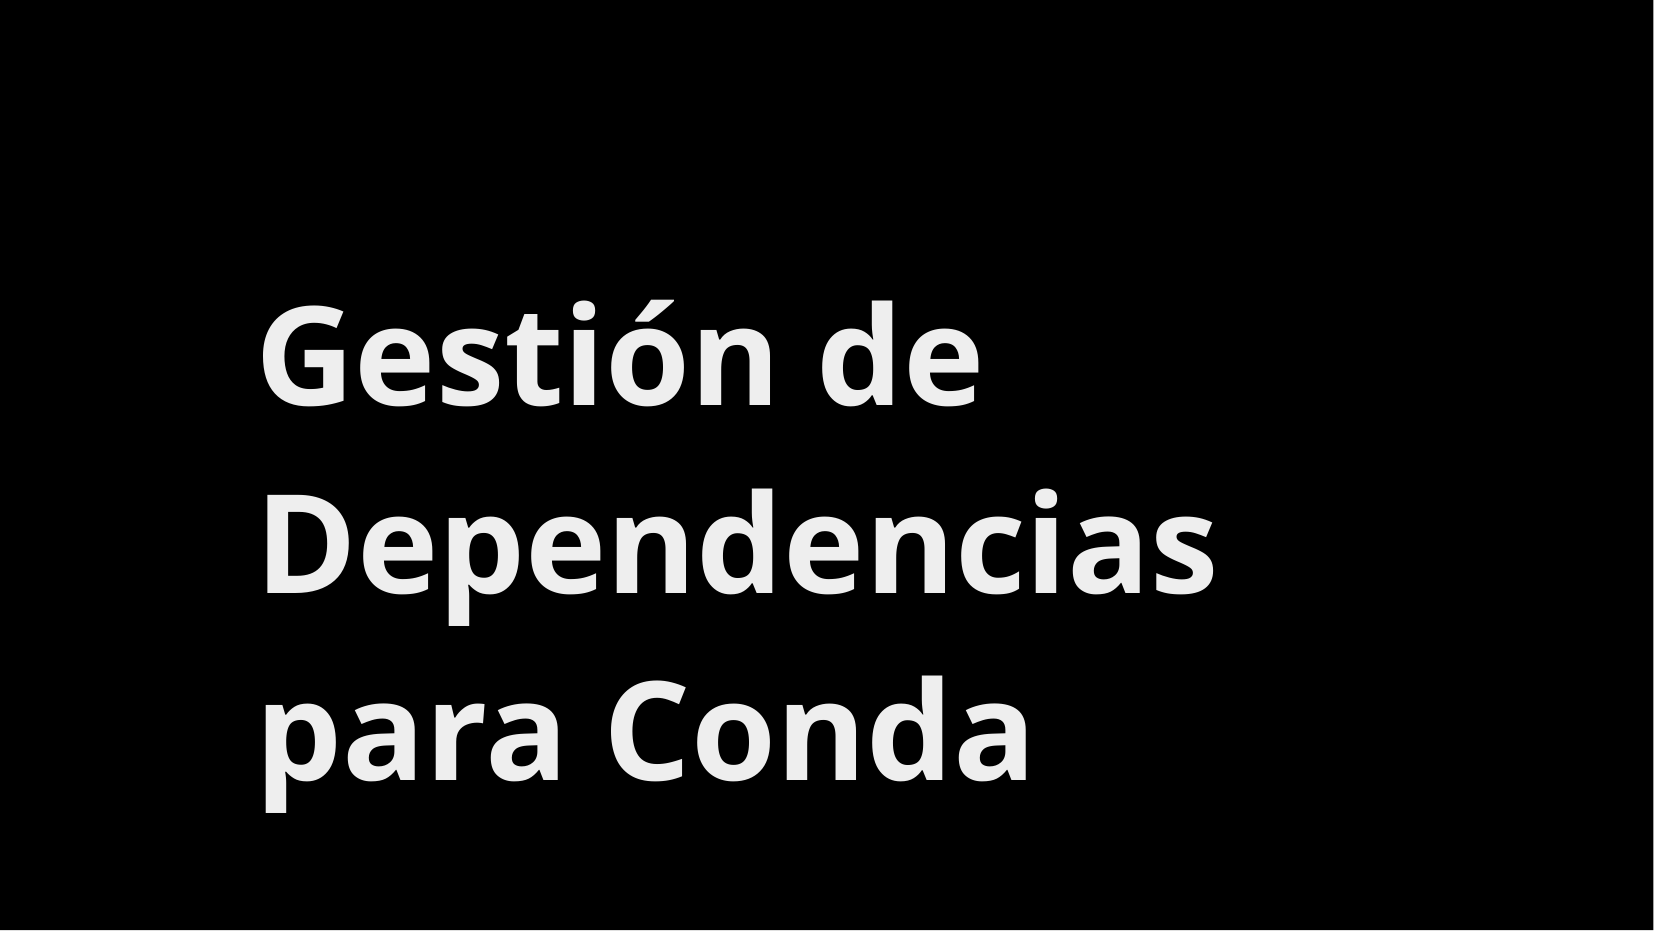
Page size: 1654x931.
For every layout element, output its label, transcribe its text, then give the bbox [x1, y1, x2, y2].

text_box [0, 0, 1654, 931]
text_box Gestión de Dependencias para Conda [240, 251, 1449, 679]
